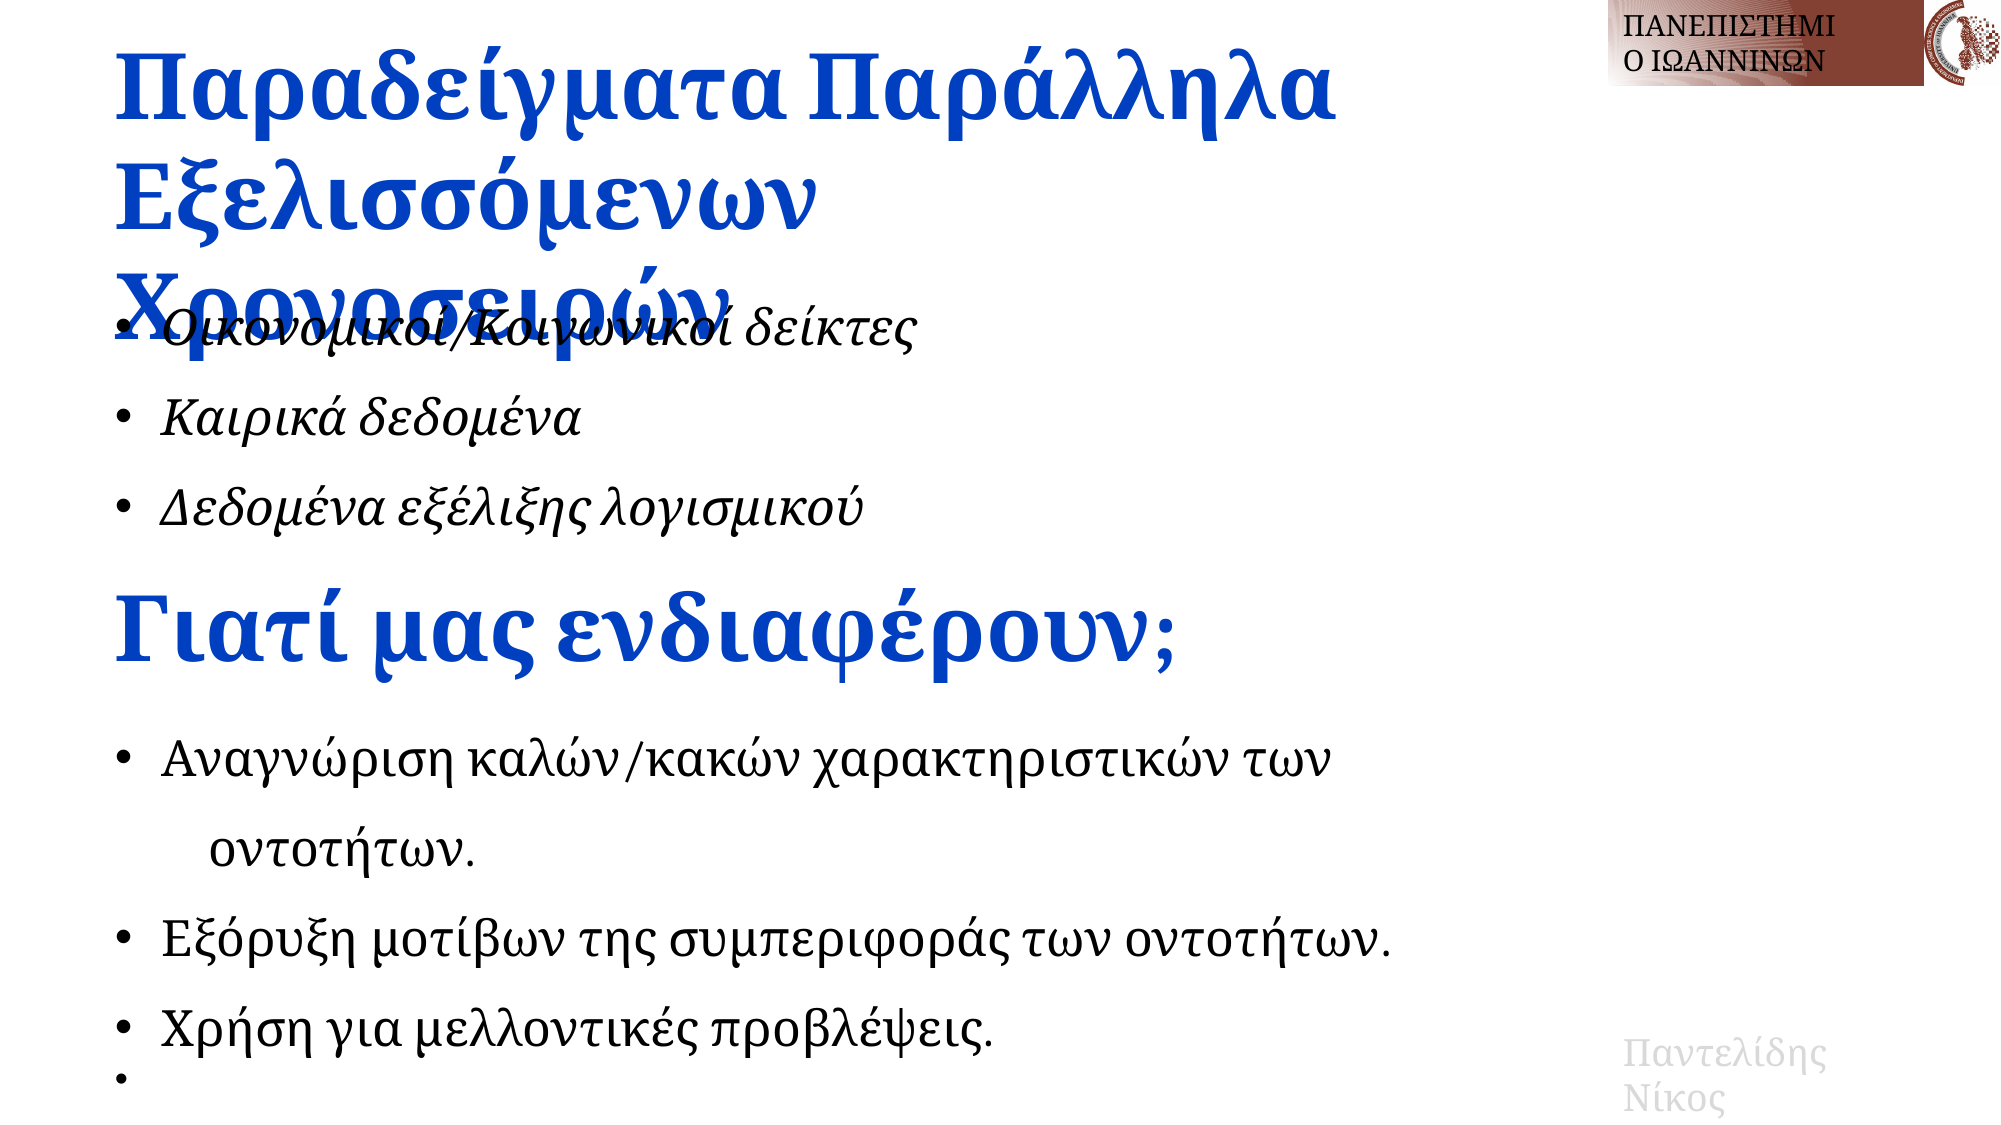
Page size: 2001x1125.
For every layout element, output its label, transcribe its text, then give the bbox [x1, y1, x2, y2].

text_box Παραδείγματα Παράλληλα Εξελισσόμενων Χρονοσειρών [99, 20, 1406, 259]
text_box Οικονομικοί/Κοινωνικοί δείκτες Καιρικά δεδομένα Δεδομένα εξέλιξης λογισμικού [99, 258, 1000, 535]
text_box Γιατί μας ενδιαφέρουν; [99, 562, 1406, 688]
text_box Αναγνώριση καλών/κακών χαρακτηριστικών των οντοτήτων. Εξόρυξη μοτίβων της συμπεριφοράς των οντοτήτων. Χρήση για μελλοντικές προβλέψεις. [99, 688, 1579, 1022]
